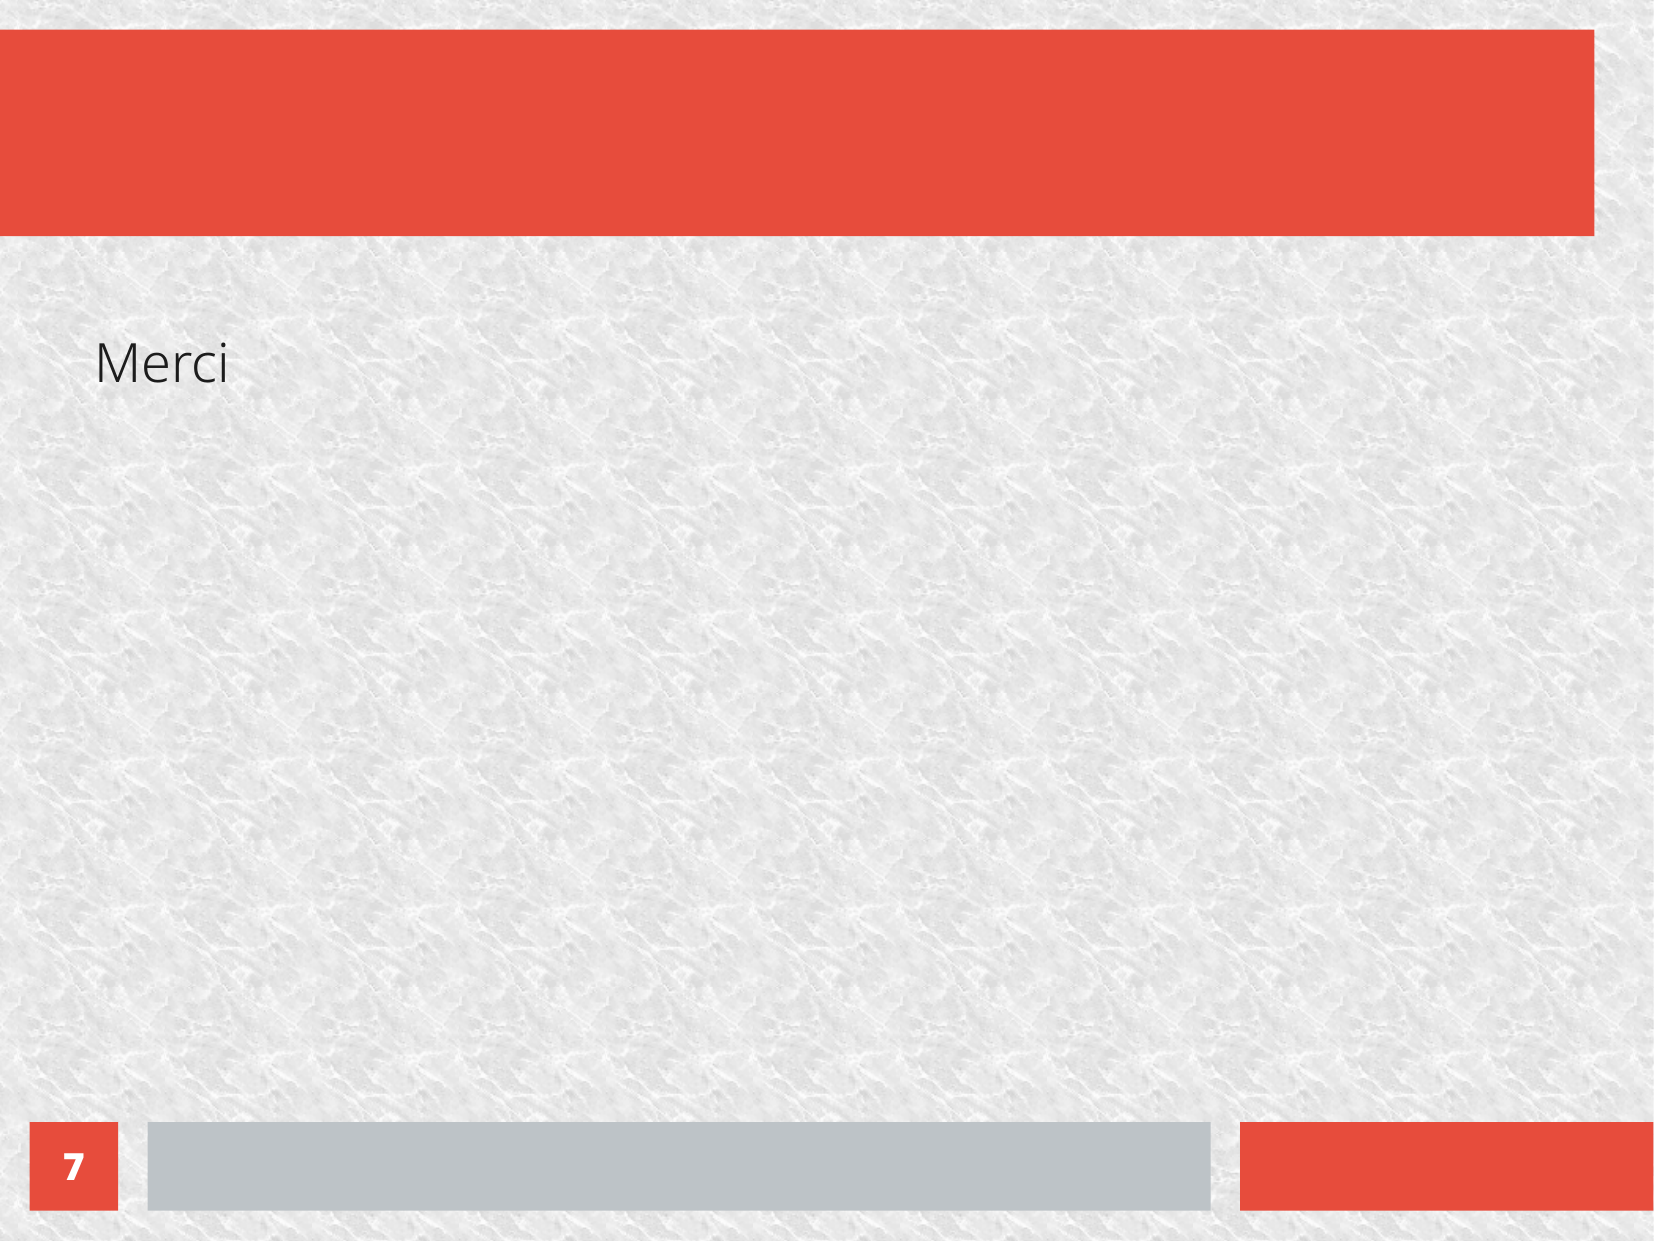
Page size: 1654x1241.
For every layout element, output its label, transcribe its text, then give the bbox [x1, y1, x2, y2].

subtitle Merci [59, 324, 1565, 1093]
picture [0, 0, 1654, 1241]
